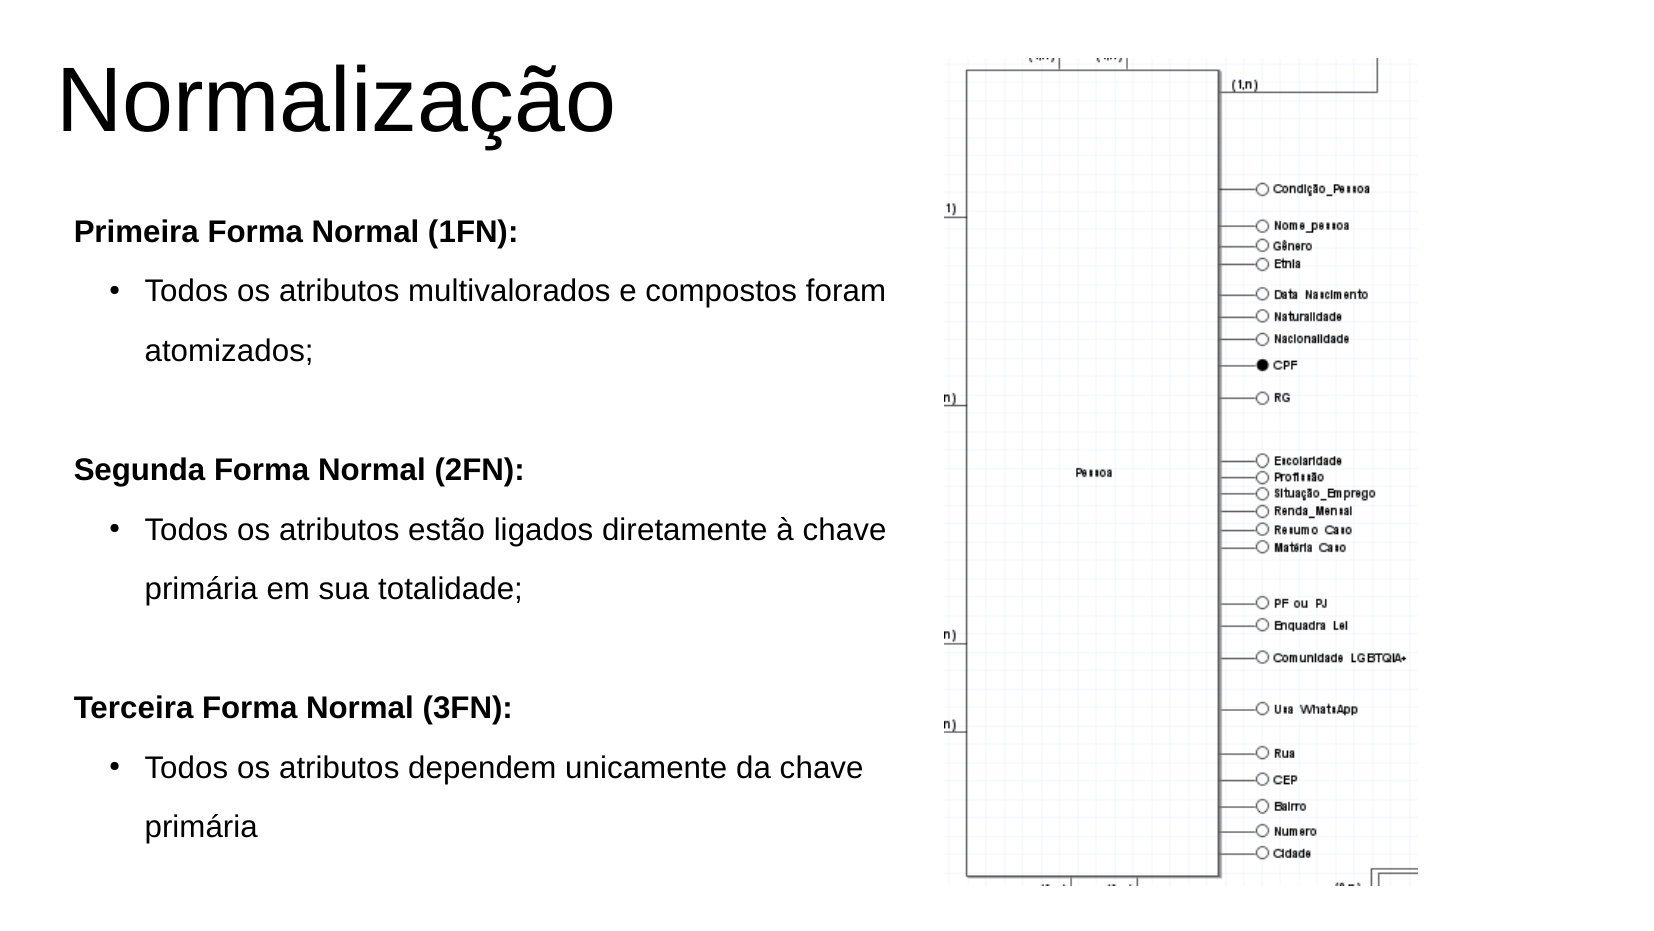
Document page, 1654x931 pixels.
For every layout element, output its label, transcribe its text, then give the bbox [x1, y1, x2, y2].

title Normalização [53, 21, 621, 178]
picture [944, 58, 1418, 886]
text_box Primeira Forma Normal (1FN): Todos os atributos multivalorados e compostos foram atomizados; Segunda Forma Normal (2FN): Todos os atributos estão ligados diretamente à chave primária em sua totalidade; Terceira Forma Normal (3FN): Todos os atributos dependem unicamente da chave primária [59, 206, 916, 852]
